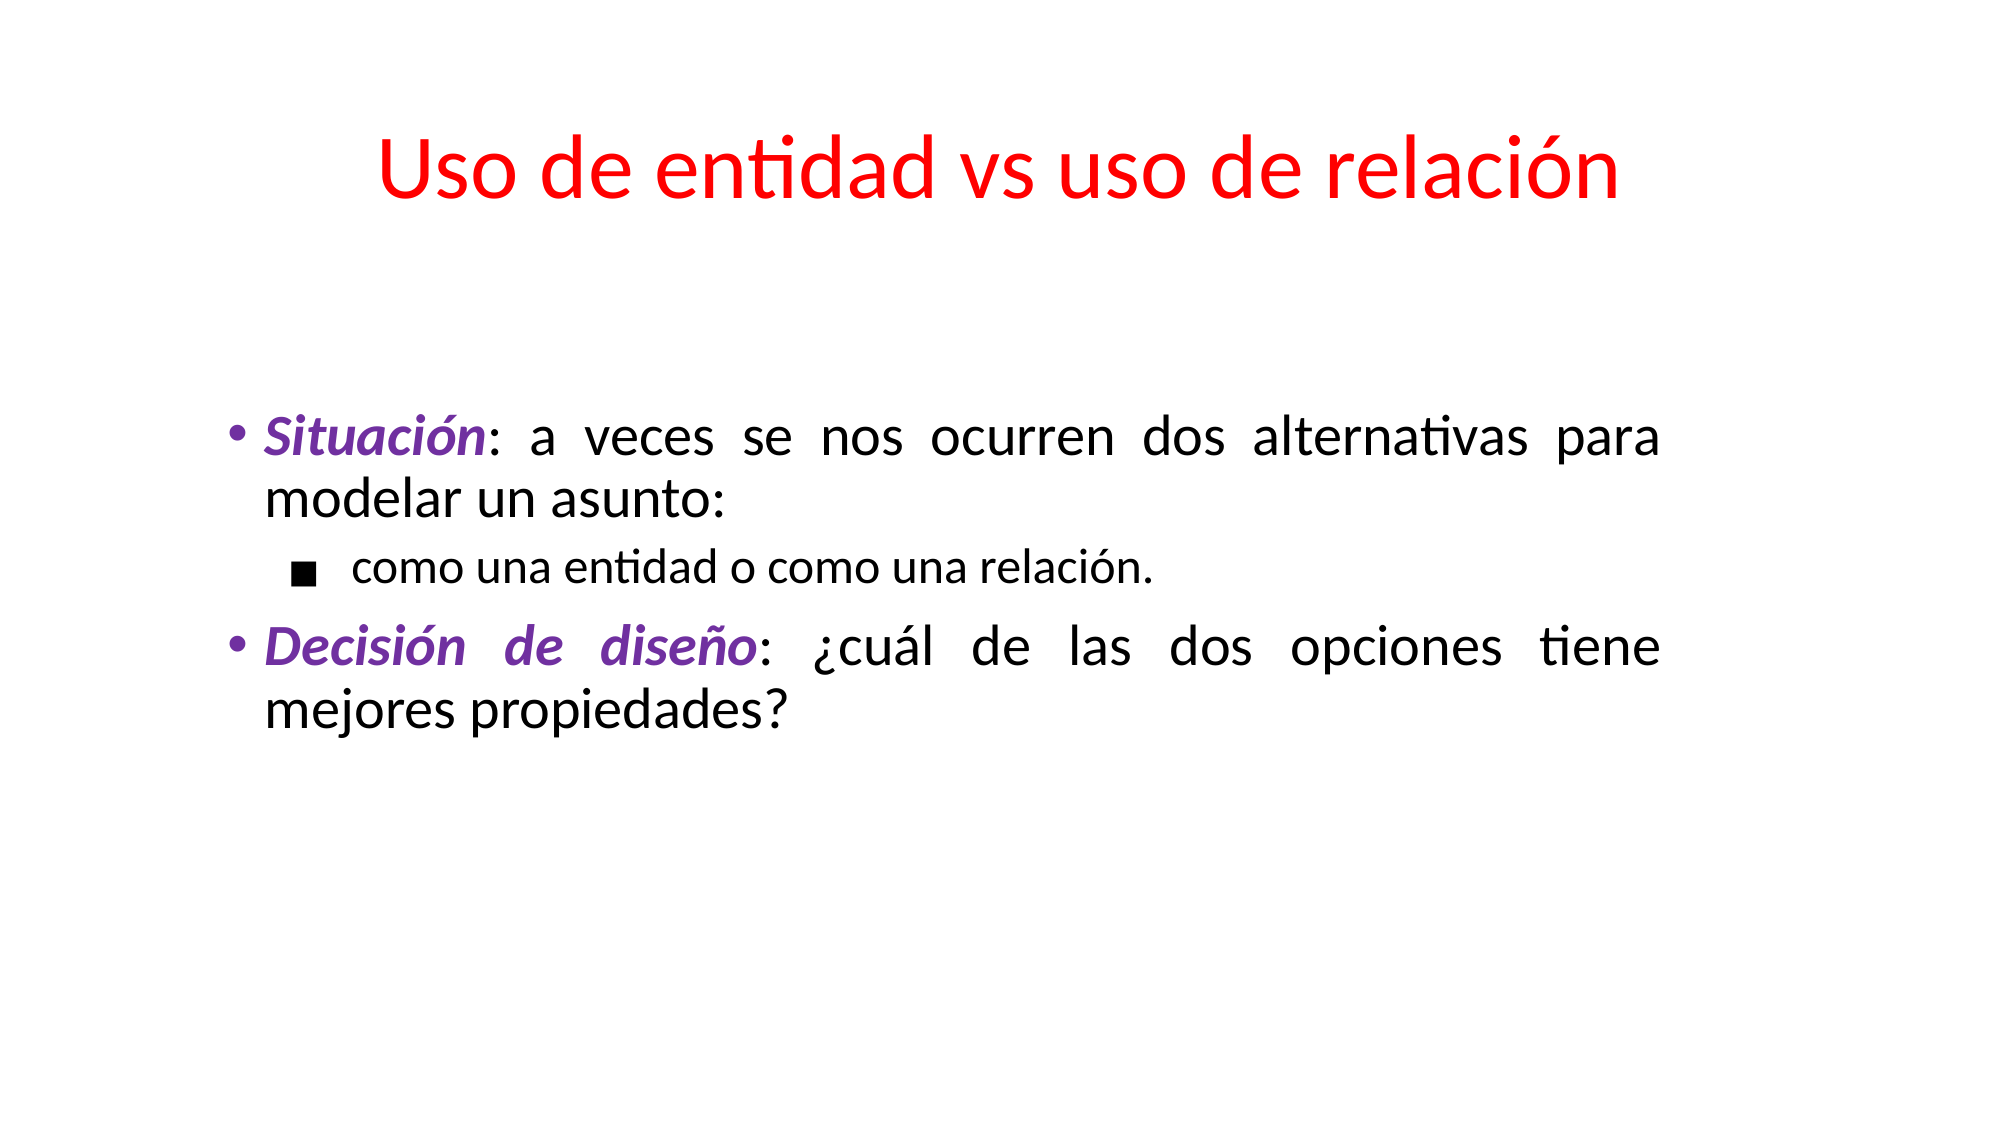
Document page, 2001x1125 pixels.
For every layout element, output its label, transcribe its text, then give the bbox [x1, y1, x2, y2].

title Uso de entidad vs uso de relación [137, 59, 1863, 278]
list Situación: a veces se nos ocurren dos alternativas para modelar un asunto: como una entidad o como una relación. Decisión de diseño: ¿cuál de las dos opciones tiene mejores propiedades? [212, 397, 1677, 804]
